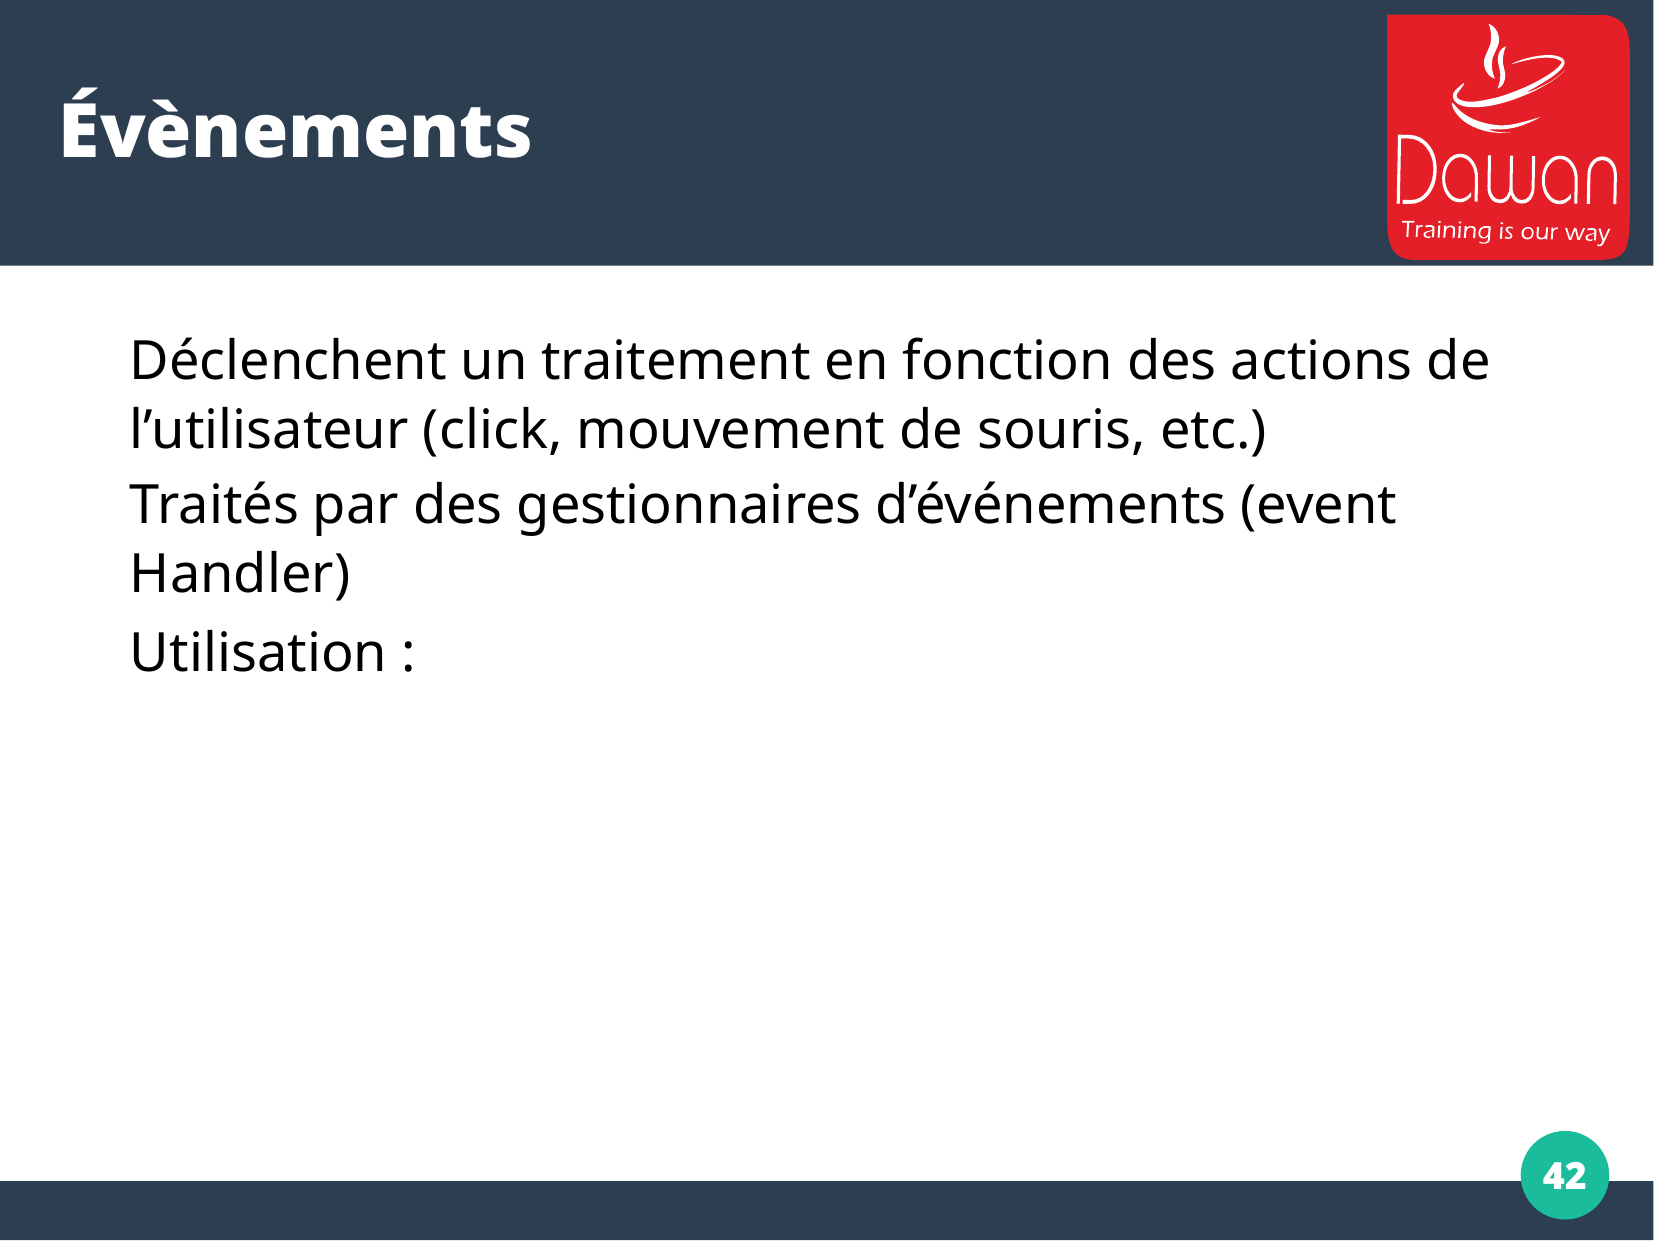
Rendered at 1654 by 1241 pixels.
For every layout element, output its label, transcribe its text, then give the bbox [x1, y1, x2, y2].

picture [1387, 14, 1630, 260]
list Déclenchent un traitement en fonction des actions de l’utilisateur (click, mouvement de souris, etc.) Traités par des gestionnaires d’événements (event Handler) Utilisation : [59, 324, 1595, 1152]
title Évènements [59, 49, 1387, 207]
